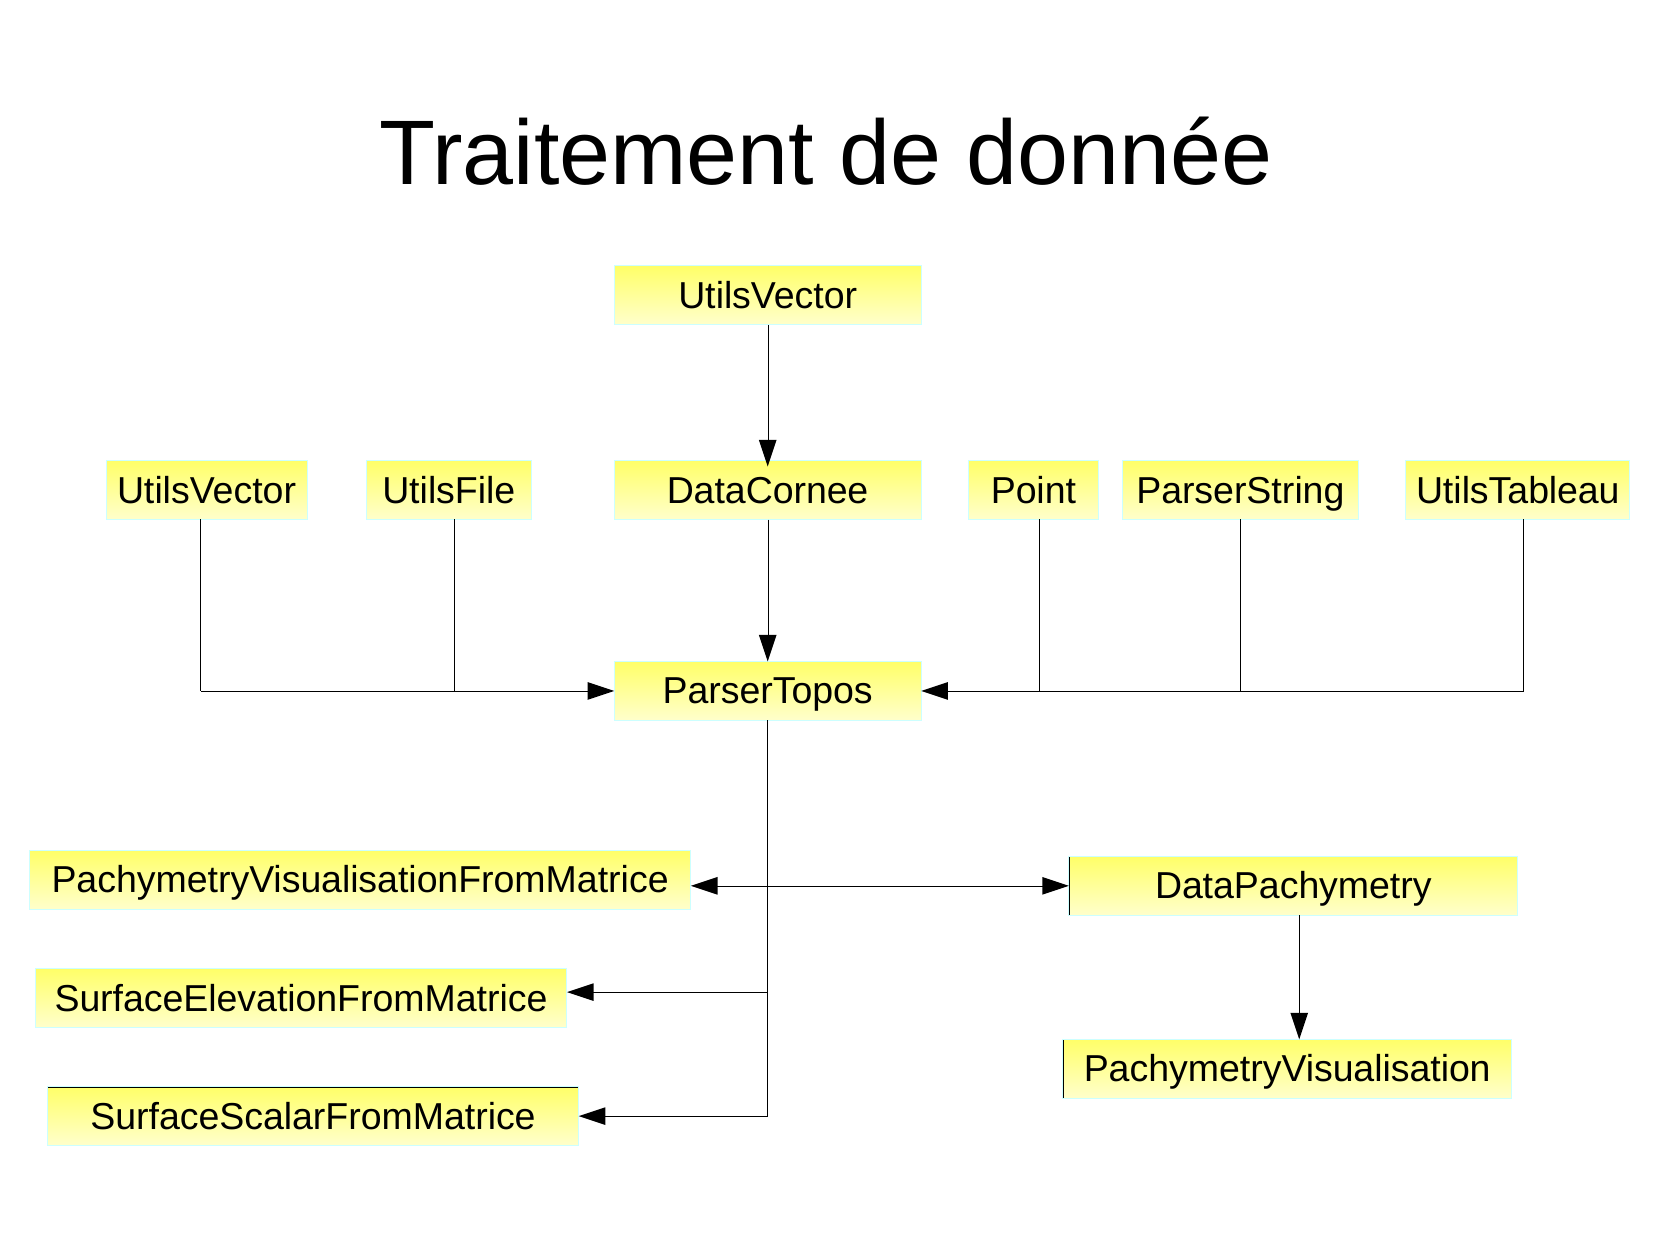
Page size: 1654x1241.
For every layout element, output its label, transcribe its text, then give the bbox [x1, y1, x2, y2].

text_box Point [968, 460, 1099, 520]
text_box PachymetryVisualisation [1062, 1039, 1512, 1099]
text_box DataCornee [614, 460, 922, 520]
title Traitement de donnée [82, 49, 1571, 257]
text_box UtilsVector [106, 460, 308, 520]
text_box UtilsVector [614, 265, 922, 325]
text_box UtilsTableau [1405, 460, 1630, 520]
text_box UtilsFile [366, 460, 532, 520]
text_box DataPachymetry [1068, 856, 1518, 916]
text_box PachymetryVisualisationFromMatrice [29, 850, 691, 910]
text_box SurfaceScalarFromMatrice [47, 1086, 579, 1146]
text_box ParserString [1122, 460, 1359, 520]
text_box SurfaceElevationFromMatrice [35, 968, 567, 1028]
text_box ParserTopos [614, 661, 922, 721]
